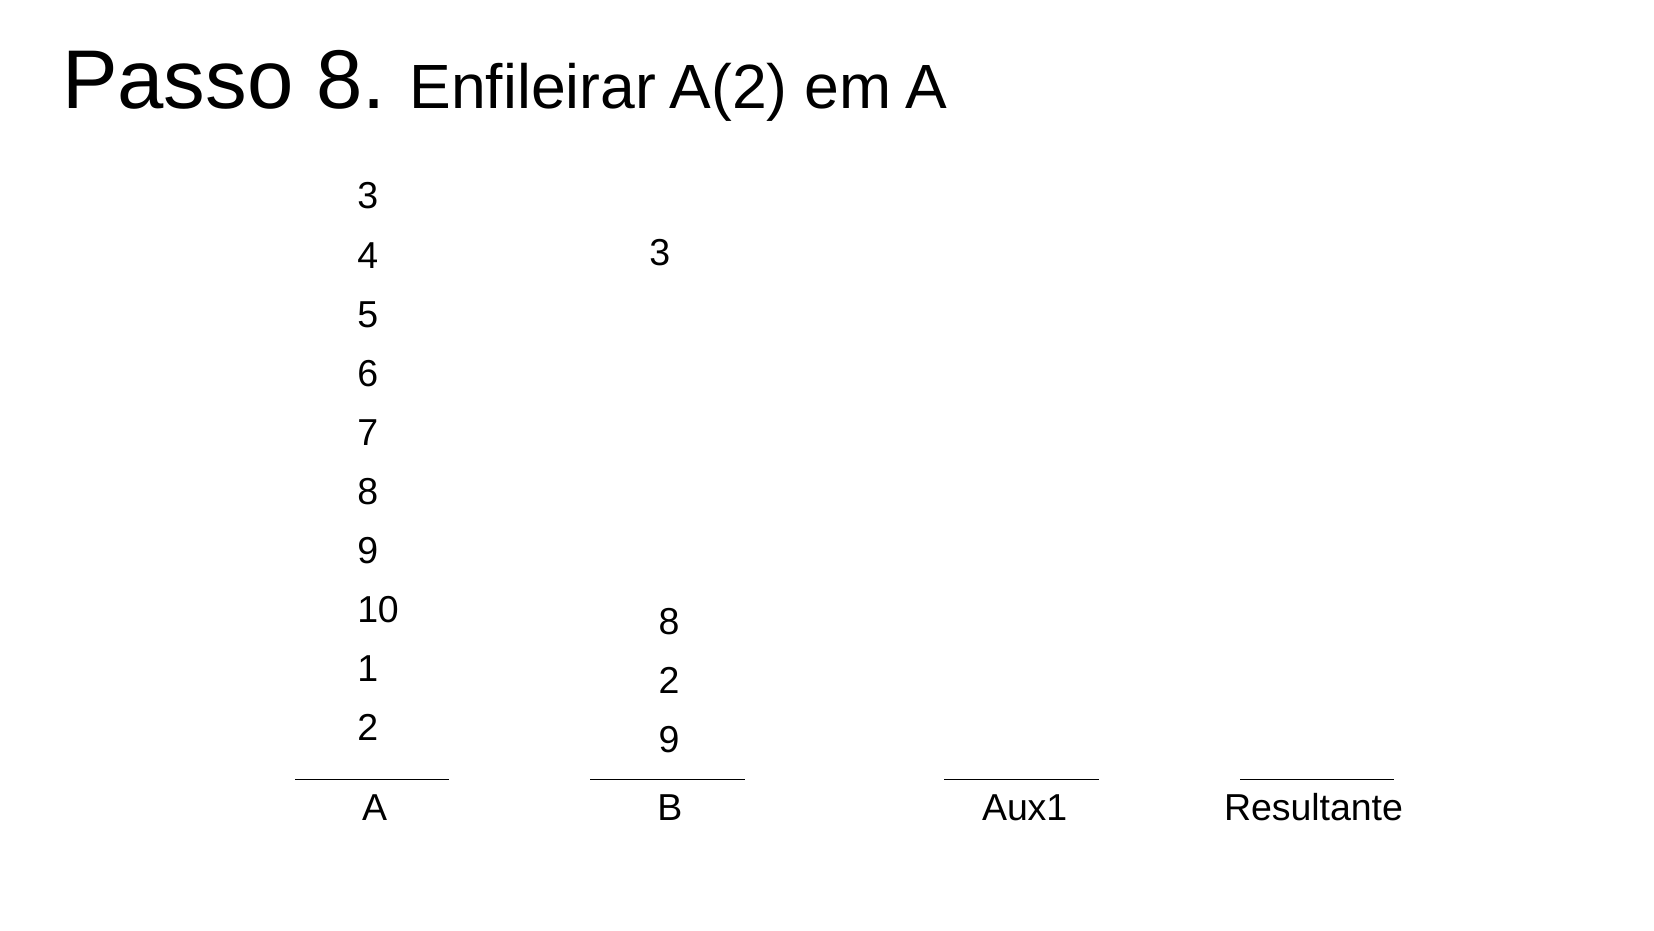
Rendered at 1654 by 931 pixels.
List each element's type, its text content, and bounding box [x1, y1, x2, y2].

text_box Aux1 [967, 780, 1083, 837]
text_box 8 [643, 592, 695, 650]
text_box 5 [342, 285, 393, 343]
text_box 2 [342, 699, 426, 756]
text_box 4 [342, 226, 393, 284]
text_box 3 [342, 167, 393, 225]
text_box A [347, 779, 508, 837]
text_box Passo 8. Enfileirar A(2) em A [47, 25, 1607, 274]
text_box 9 [643, 710, 695, 768]
text_box 8 [342, 462, 393, 520]
text_box 7 [342, 403, 393, 461]
text_box Resultante [1209, 779, 1418, 837]
text_box 2 [643, 651, 695, 709]
text_box 6 [342, 344, 393, 402]
text_box 3 [634, 224, 686, 282]
text_box 10 [342, 580, 426, 638]
text_box B [642, 780, 698, 837]
text_box 9 [342, 521, 393, 579]
text_box 1 [342, 640, 426, 697]
